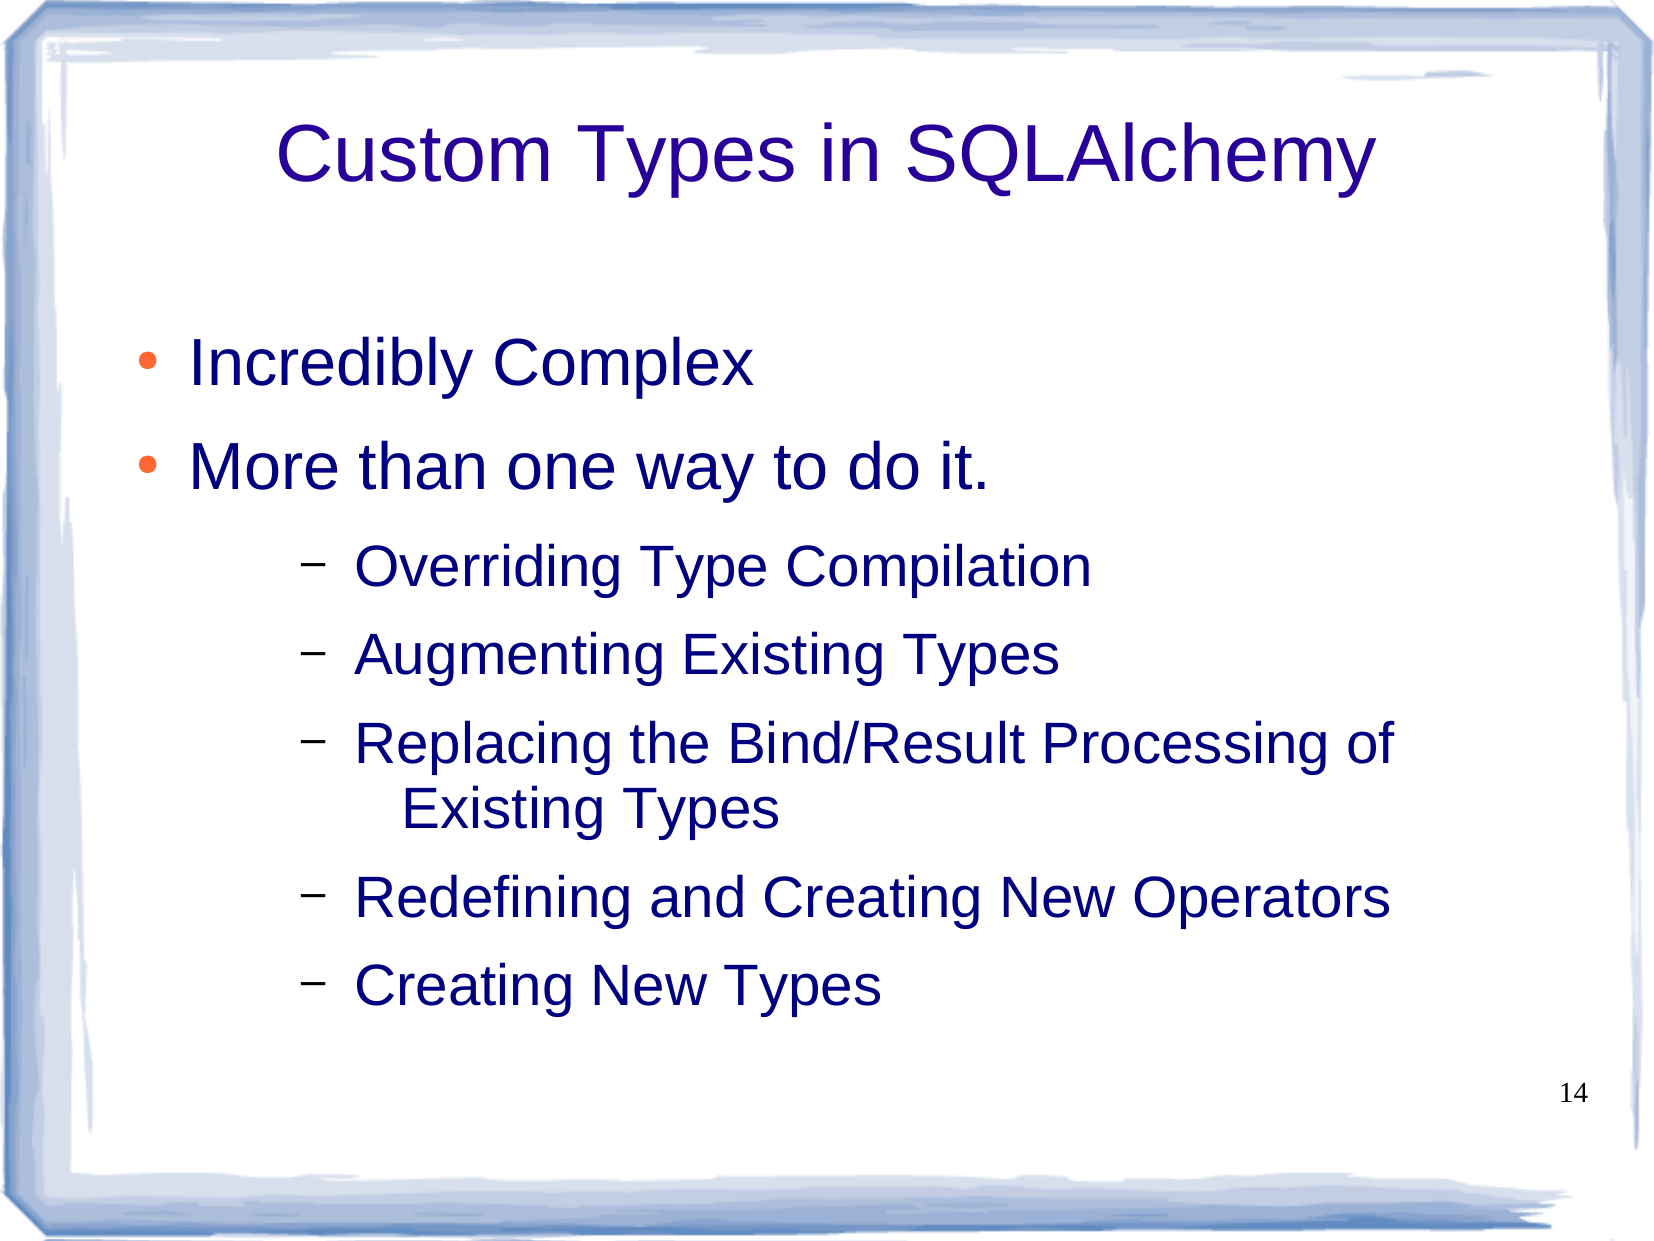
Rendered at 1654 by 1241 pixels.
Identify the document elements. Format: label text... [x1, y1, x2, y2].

picture [0, 0, 1654, 1241]
list Incredibly Complex More than one way to do it. Overriding Type Compilation Augmenting Existing Types Replacing the Bind/Result Processing of Existing Types Redefining and Creating New Operators Creating New Types [118, 324, 1571, 1045]
title Custom Types in SQLAlchemy [82, 49, 1571, 257]
